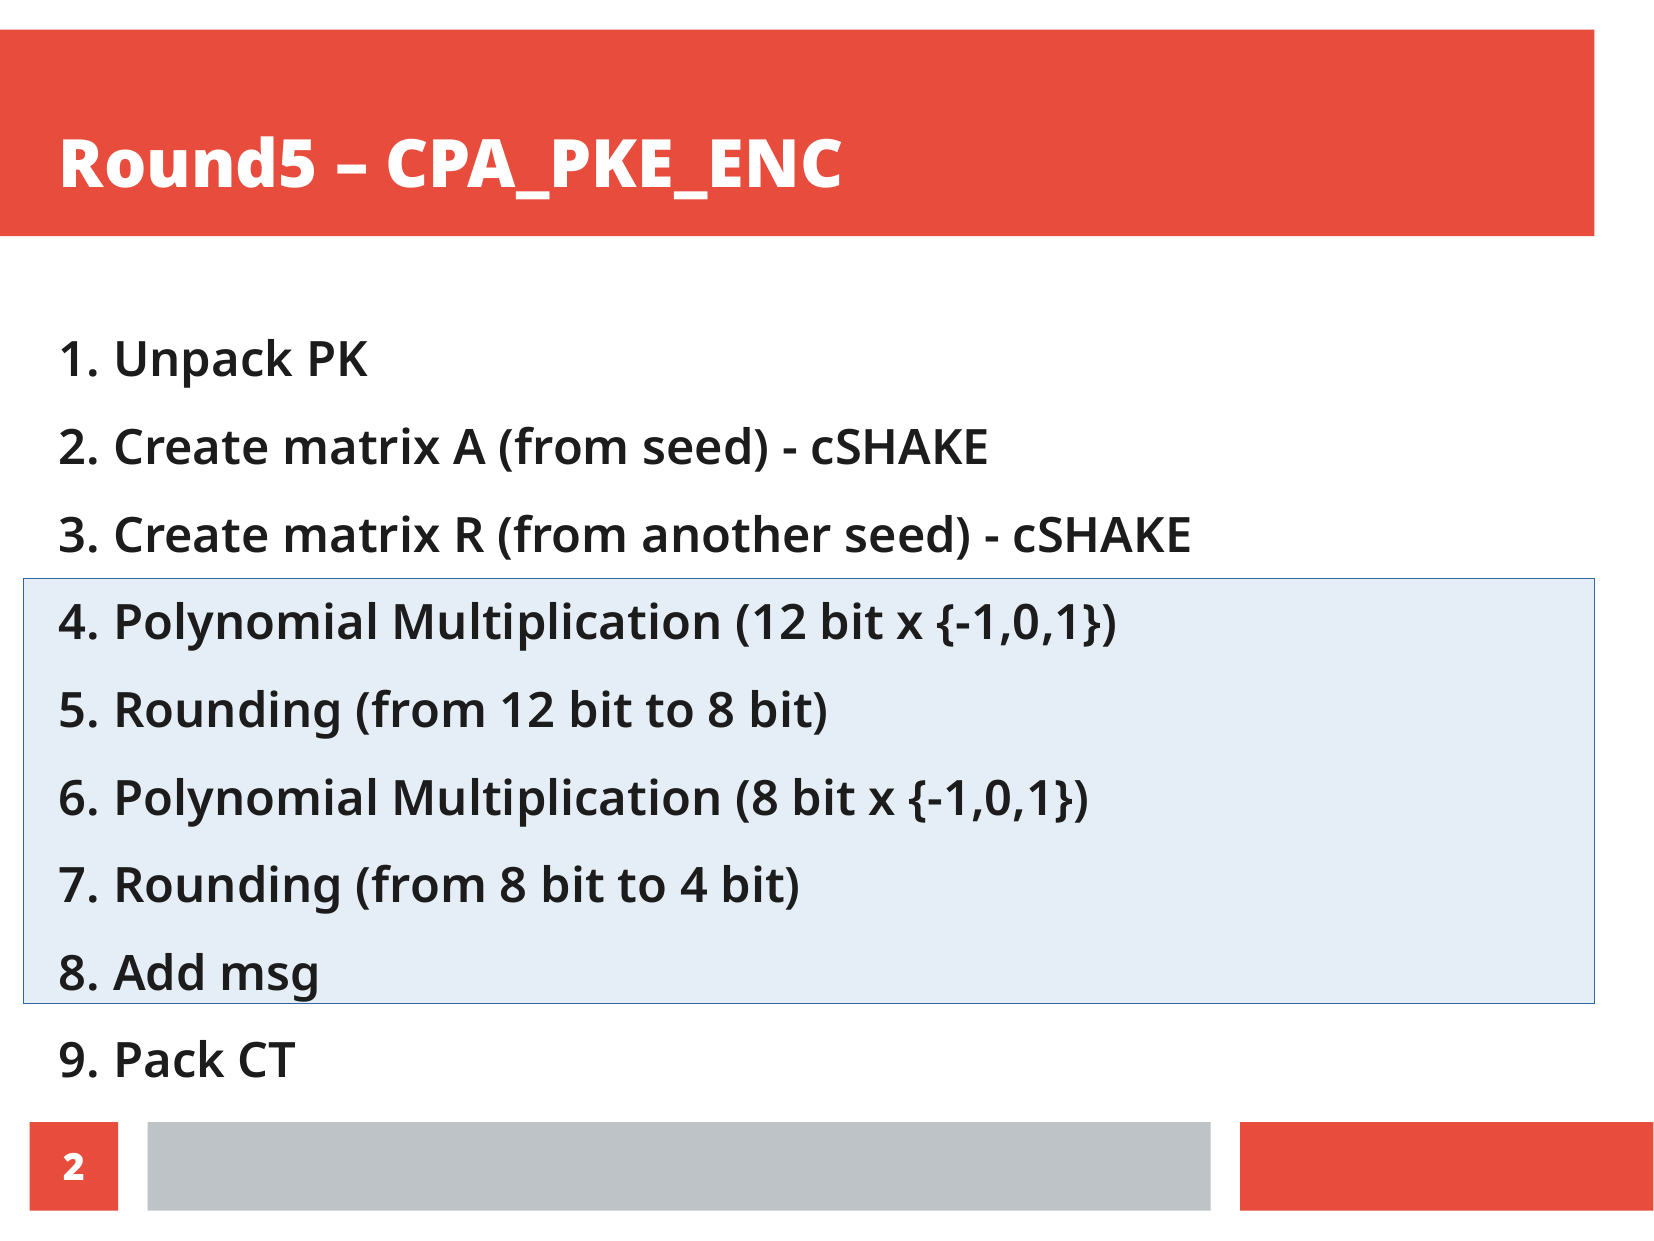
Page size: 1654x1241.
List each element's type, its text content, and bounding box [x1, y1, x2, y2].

text_box [23, 578, 59, 1004]
list 1. Unpack PK 2. Create matrix A (from seed) - cSHAKE 3. Create matrix R (from another seed) - cSHAKE 4. Polynomial Multiplication (12 bit x {-1,0,1}) 5. Rounding (from 12 bit to 8 bit) 6. Polynomial Multiplication (8 bit x {-1,0,1}) 7. Rounding (from 8 bit to 4 bit) 8. Add msg 9. Pack CT [59, 324, 1565, 1093]
text_box [1565, 578, 1595, 1004]
title Round5 – CPA_PKE_ENC [59, 59, 1595, 207]
